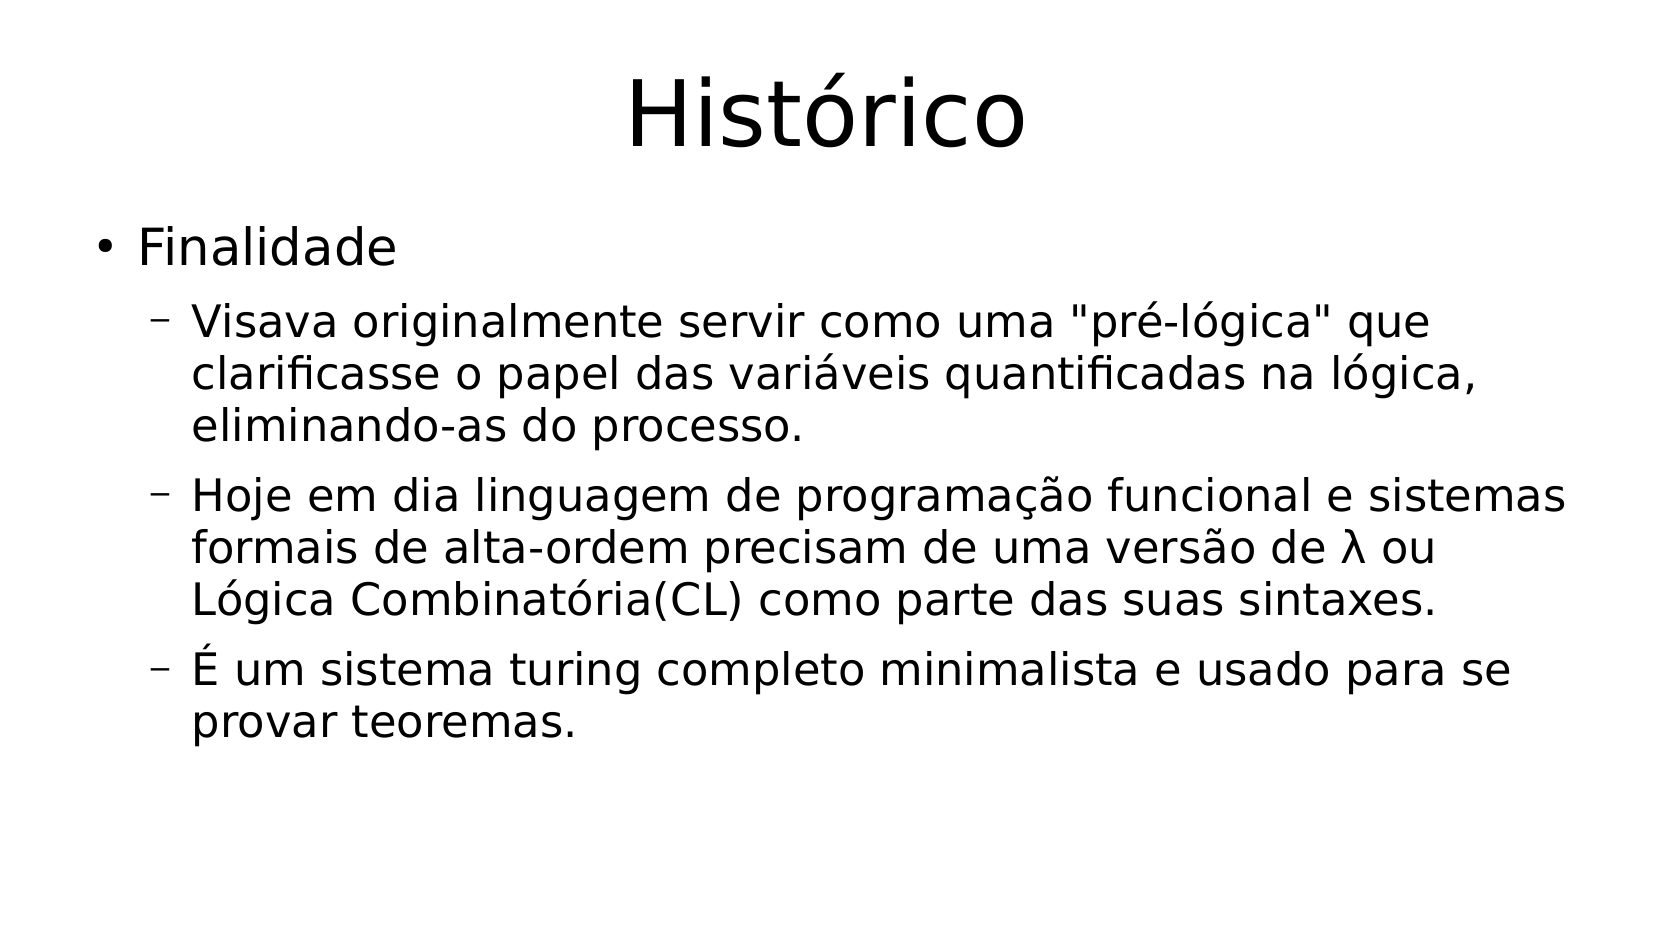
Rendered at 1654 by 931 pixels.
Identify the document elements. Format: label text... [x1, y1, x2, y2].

list Finalidade Visava originalmente servir como uma "pré-lógica" que clarificasse o papel das variáveis quantificadas na lógica, eliminando-as do processo. Hoje em dia linguagem de programação funcional e sistemas formais de alta-ordem precisam de uma versão de λ ou Lógica Combinatória(CL) como parte das suas sintaxes. É um sistema turing completo minimalista e usado para se provar teoremas. [82, 217, 1571, 758]
title Histórico [82, 37, 1571, 193]
